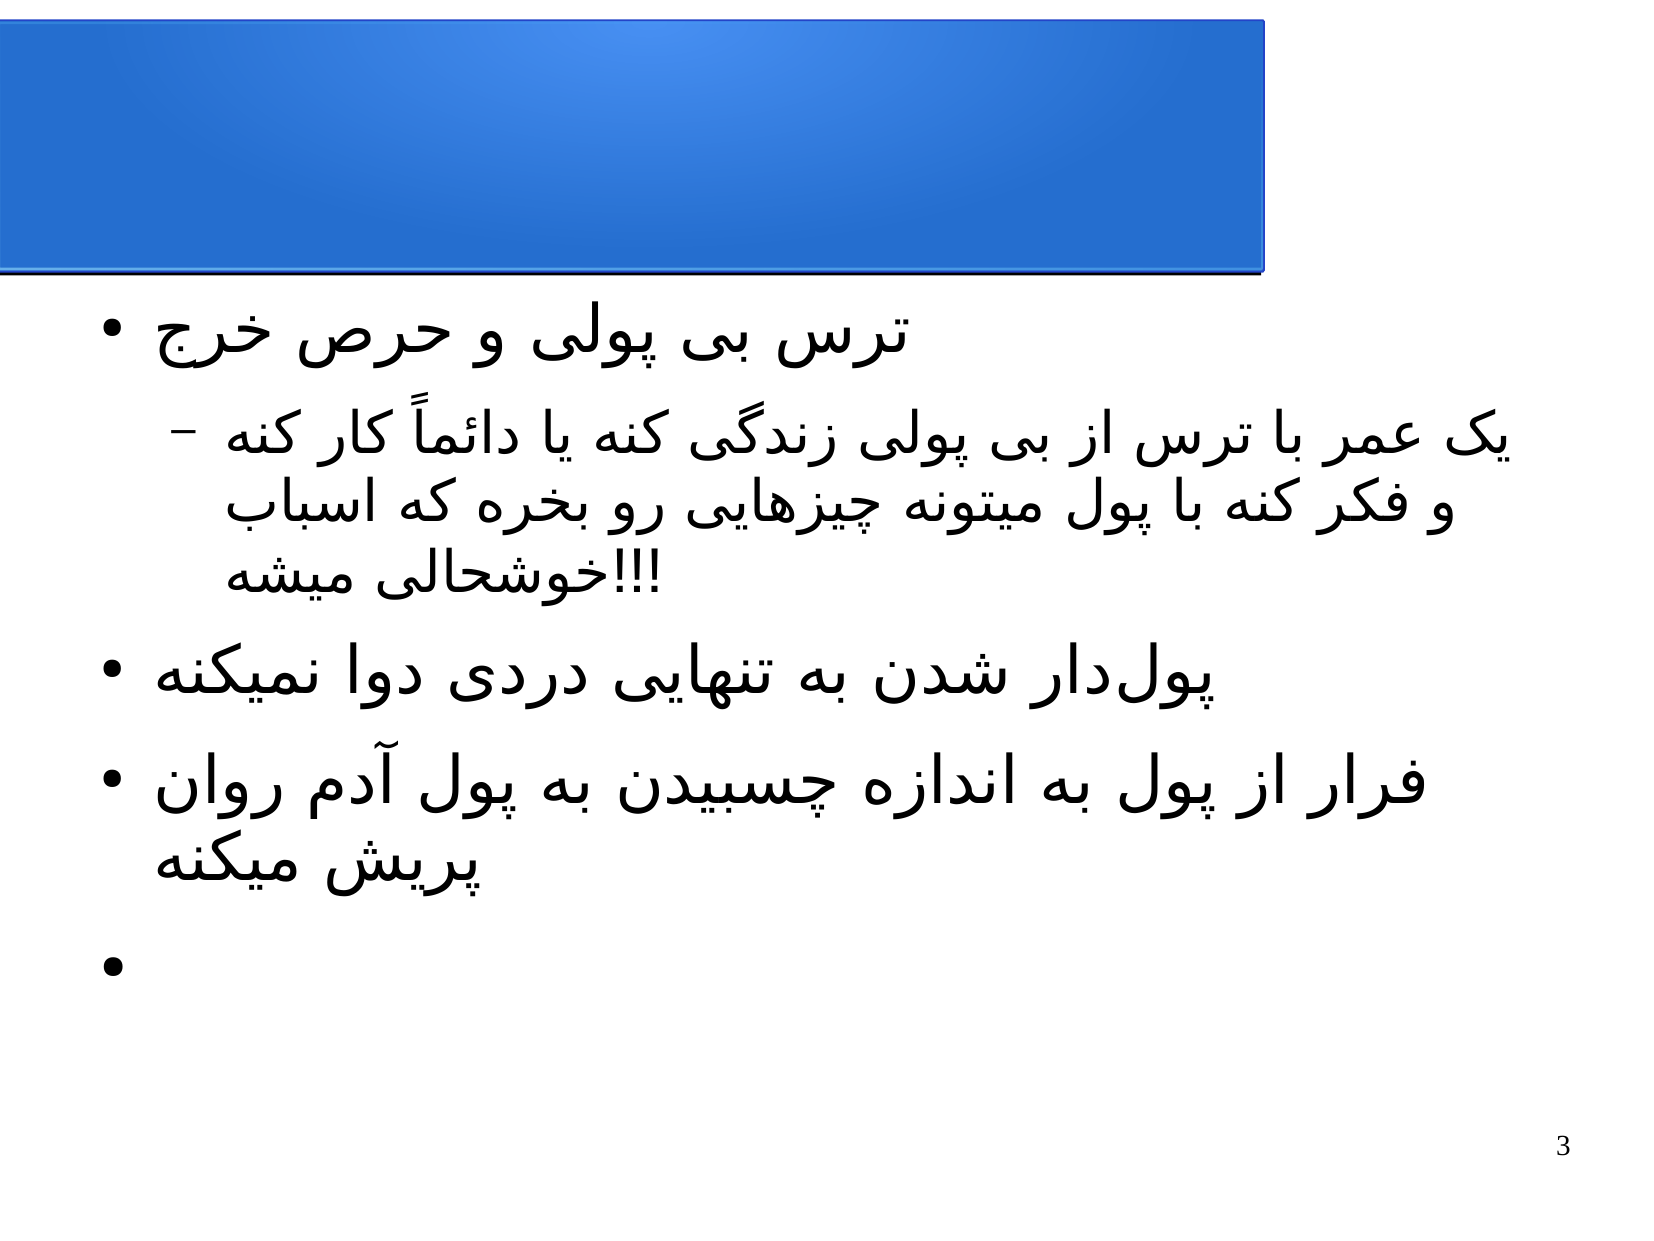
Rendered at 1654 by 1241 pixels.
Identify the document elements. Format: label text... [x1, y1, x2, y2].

list ترس بی پولی و حرص خرج یک عمر با ترس از بی پولی زندگی کنه یا دائماً کار کنه و فکر کنه با پول میتونه چیزهایی رو بخره که اسباب خوشحالی میشه!!! پول‌دار شدن به تنهایی دردی دوا نمیکنه فرار از پول به اندازه چسبیدن به پول آدم روان پریش میکنه [82, 290, 1538, 1010]
